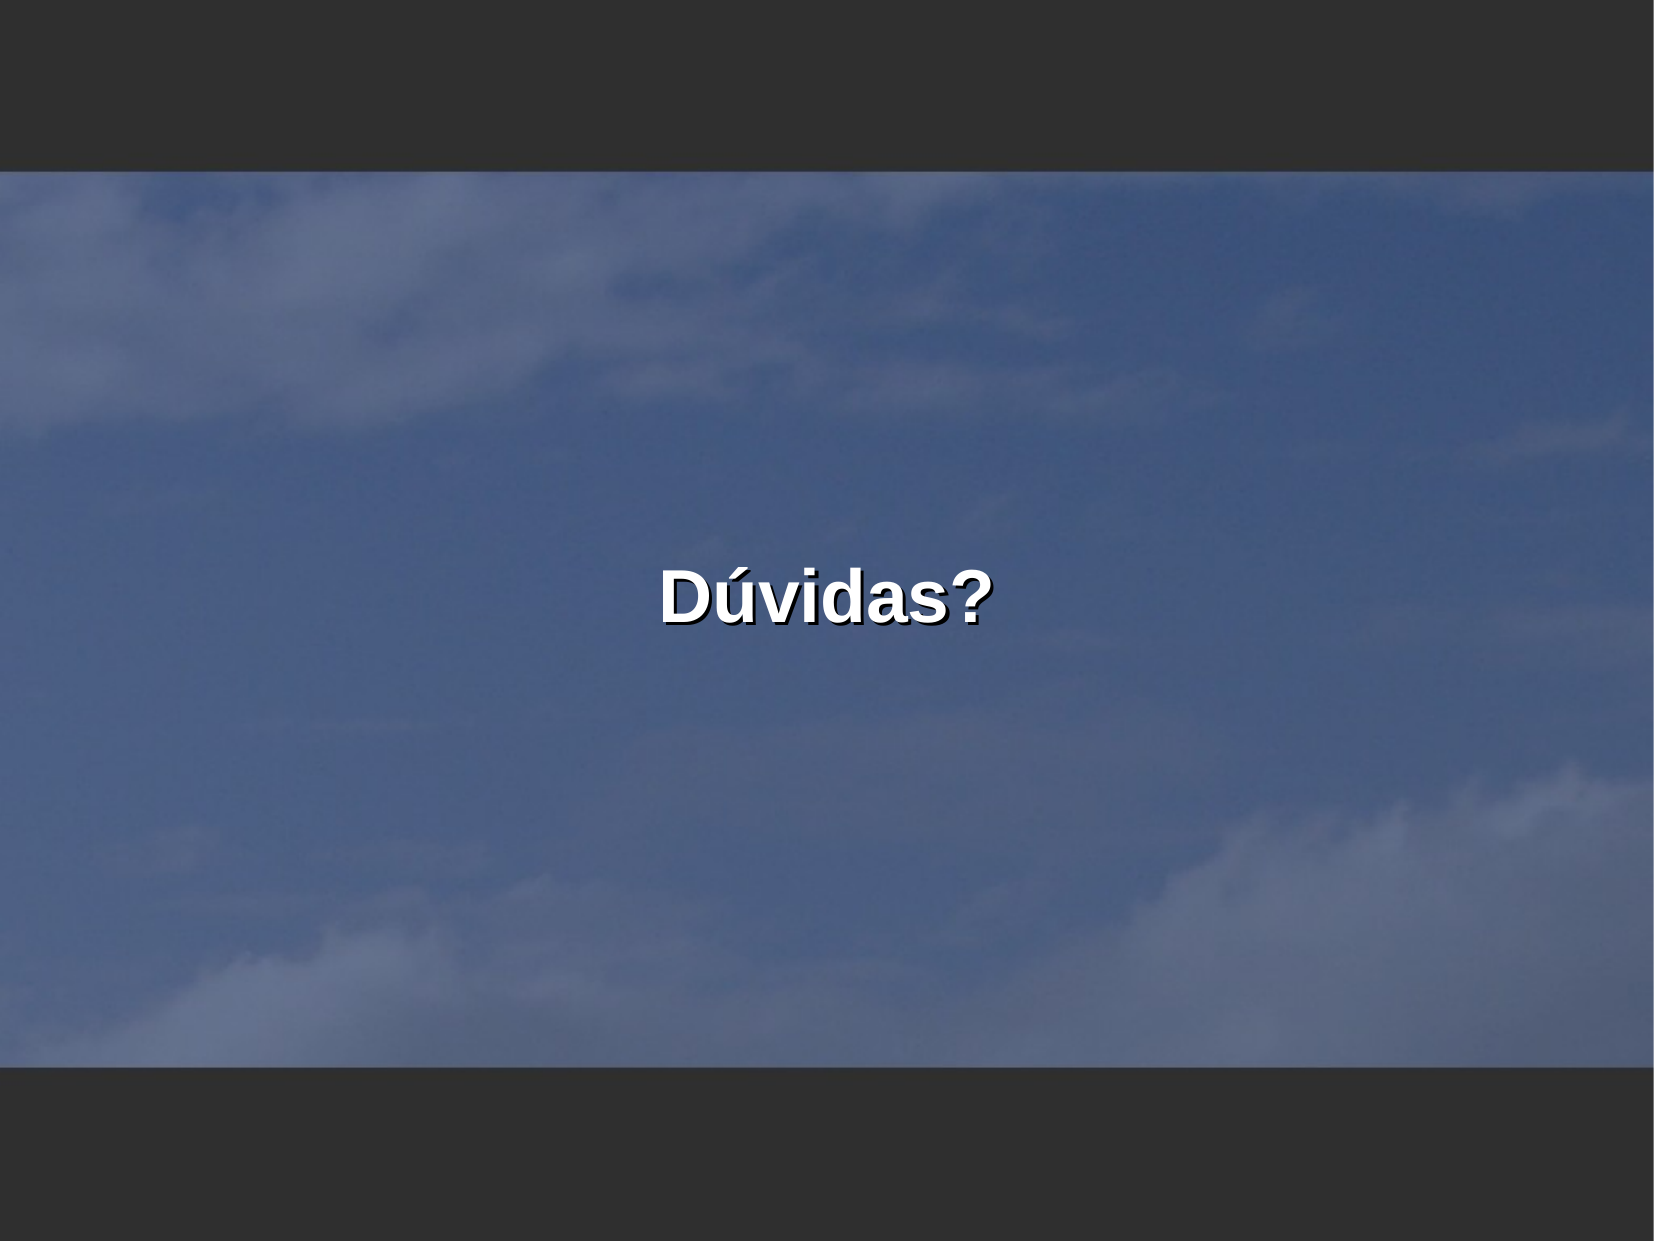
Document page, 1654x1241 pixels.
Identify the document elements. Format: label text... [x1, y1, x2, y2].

title Dúvidas? [88, 515, 1565, 678]
picture [0, 0, 1654, 1241]
